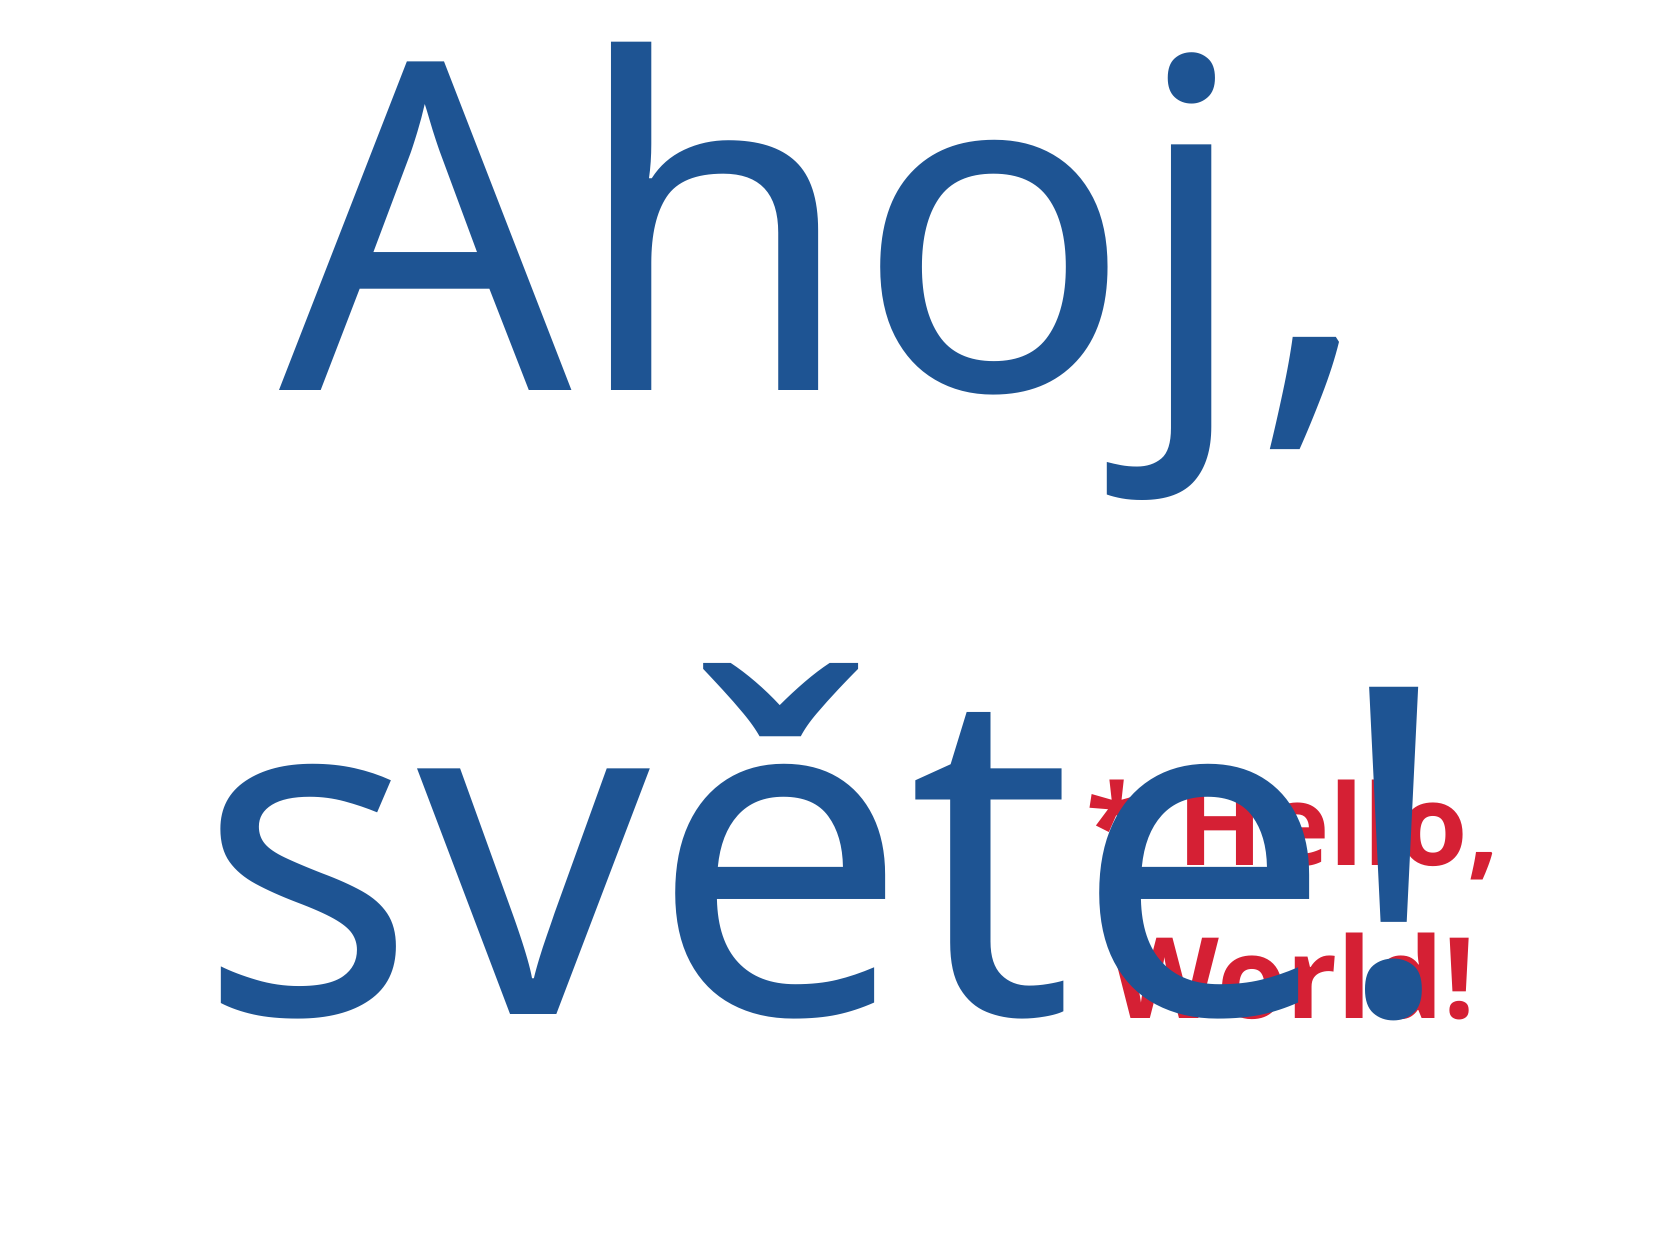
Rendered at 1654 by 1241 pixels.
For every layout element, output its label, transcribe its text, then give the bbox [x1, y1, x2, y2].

title * Hello, World! [1141, 885, 1571, 1003]
title * Hello, World! [1015, 885, 1152, 1003]
subtitle Ahoj, světe! [82, 165, 1571, 885]
